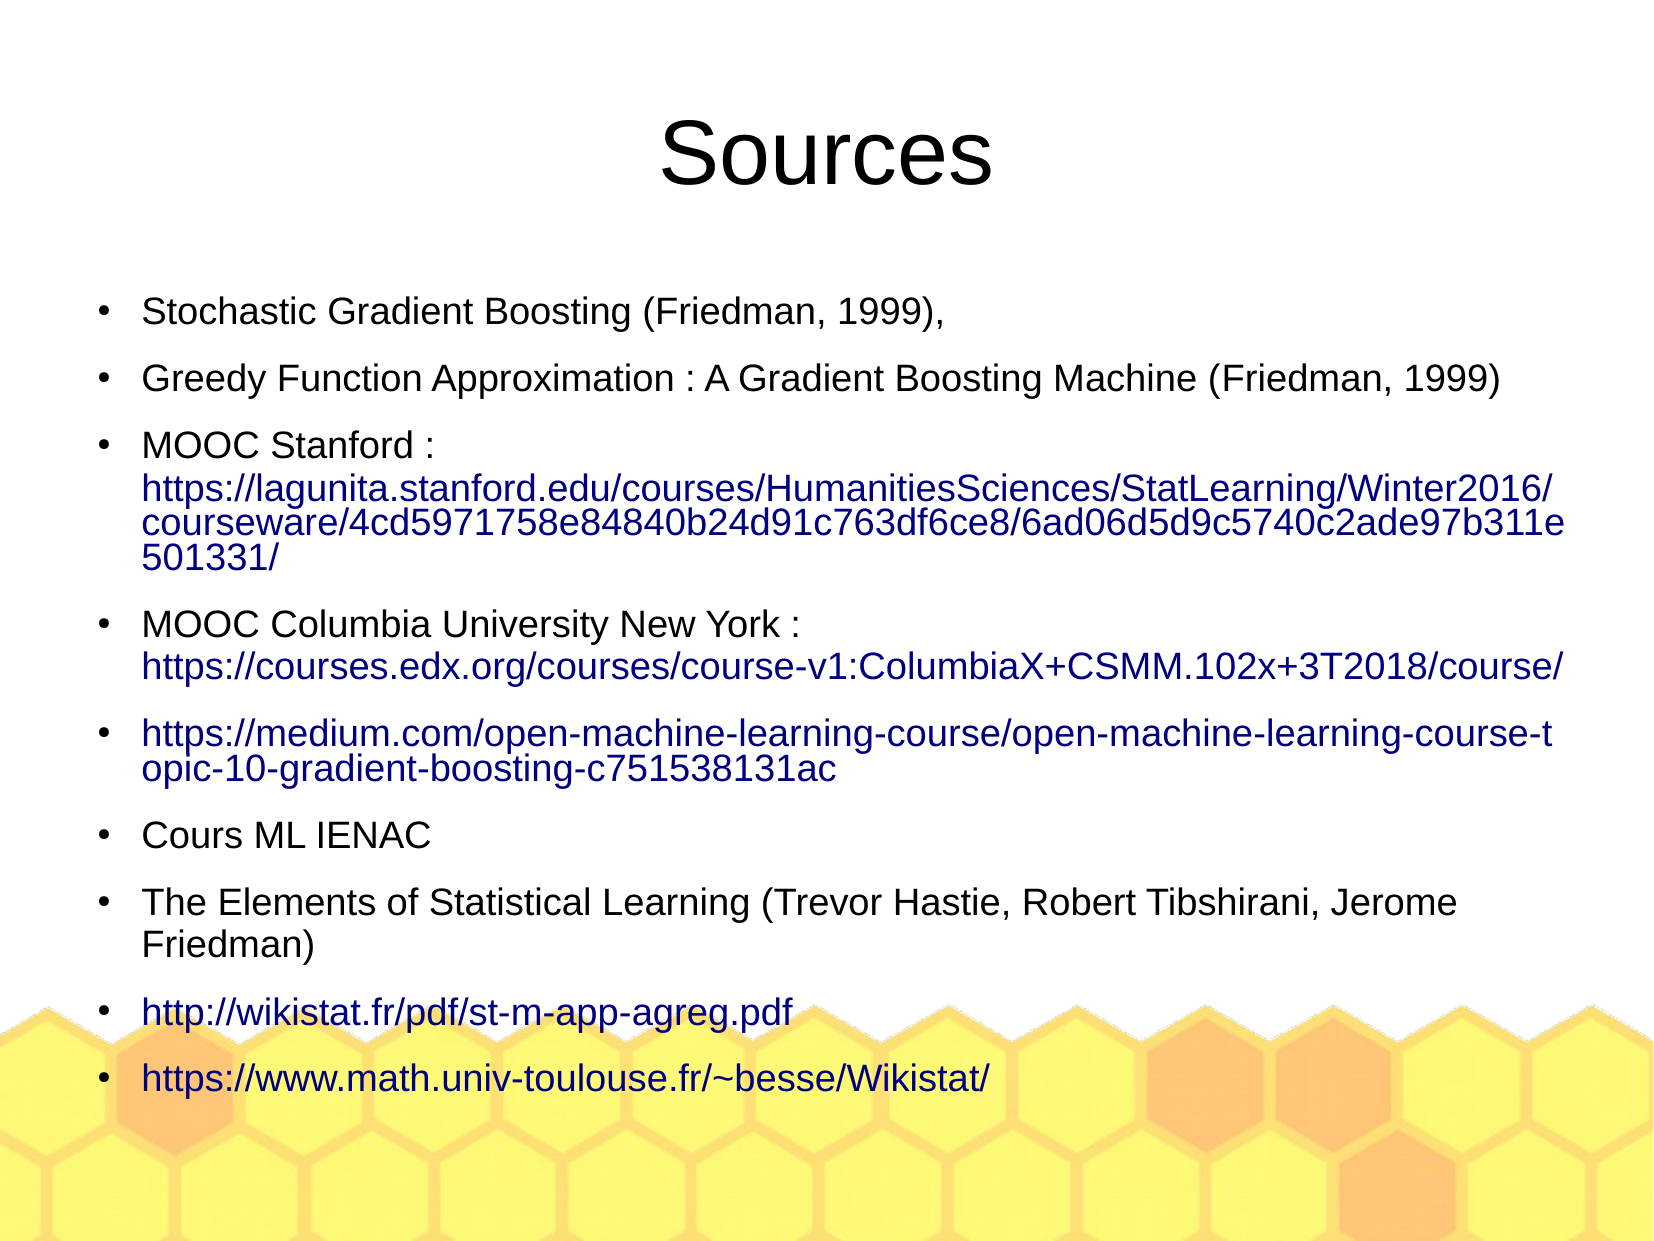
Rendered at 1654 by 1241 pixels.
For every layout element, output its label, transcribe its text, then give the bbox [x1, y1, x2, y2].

picture [334, 1015, 344, 1023]
picture [636, 1015, 646, 1023]
picture [603, 1007, 613, 1023]
picture [691, 1007, 702, 1013]
picture [431, 1007, 441, 1023]
picture [745, 1007, 755, 1023]
picture [765, 1007, 775, 1023]
picture [0, 1001, 1654, 1241]
picture [582, 1007, 592, 1023]
picture [411, 1007, 421, 1023]
picture [560, 1015, 570, 1023]
title Sources [82, 49, 1571, 257]
picture [523, 1004, 533, 1008]
picture [189, 1007, 199, 1023]
list Stochastic Gradient Boosting (Friedman, 1999), Greedy Function Approximation : A Gradient Boosting Machine (Friedman, 1999) MOOC Stanford : https://lagunita.stanford.edu/courses/HumanitiesSciences/StatLearning/Winter2016/courseware/4cd5971758e84840b24d91c763df6ce8/6ad06d5d9c5740c2ade97b311e501331/ MOOC Columbia University New York : https://courses.edx.org/courses/course-v1:ColumbiaX+CSMM.102x+3T2018/course/ https://medium.com/open-machine-learning-course/open-machine-learning-course-topic-10-gradient-boosting-c751538131ac Cours ML IENAC The Elements of Statistical Learning (Trevor Hastie, Robert Tibshirani, Jerome Friedman) http://wikistat.fr/pdf/st-m-app-agreg.pdf https://www.math.univ-toulouse.fr/~besse/Wikistat/ [82, 290, 1571, 1004]
